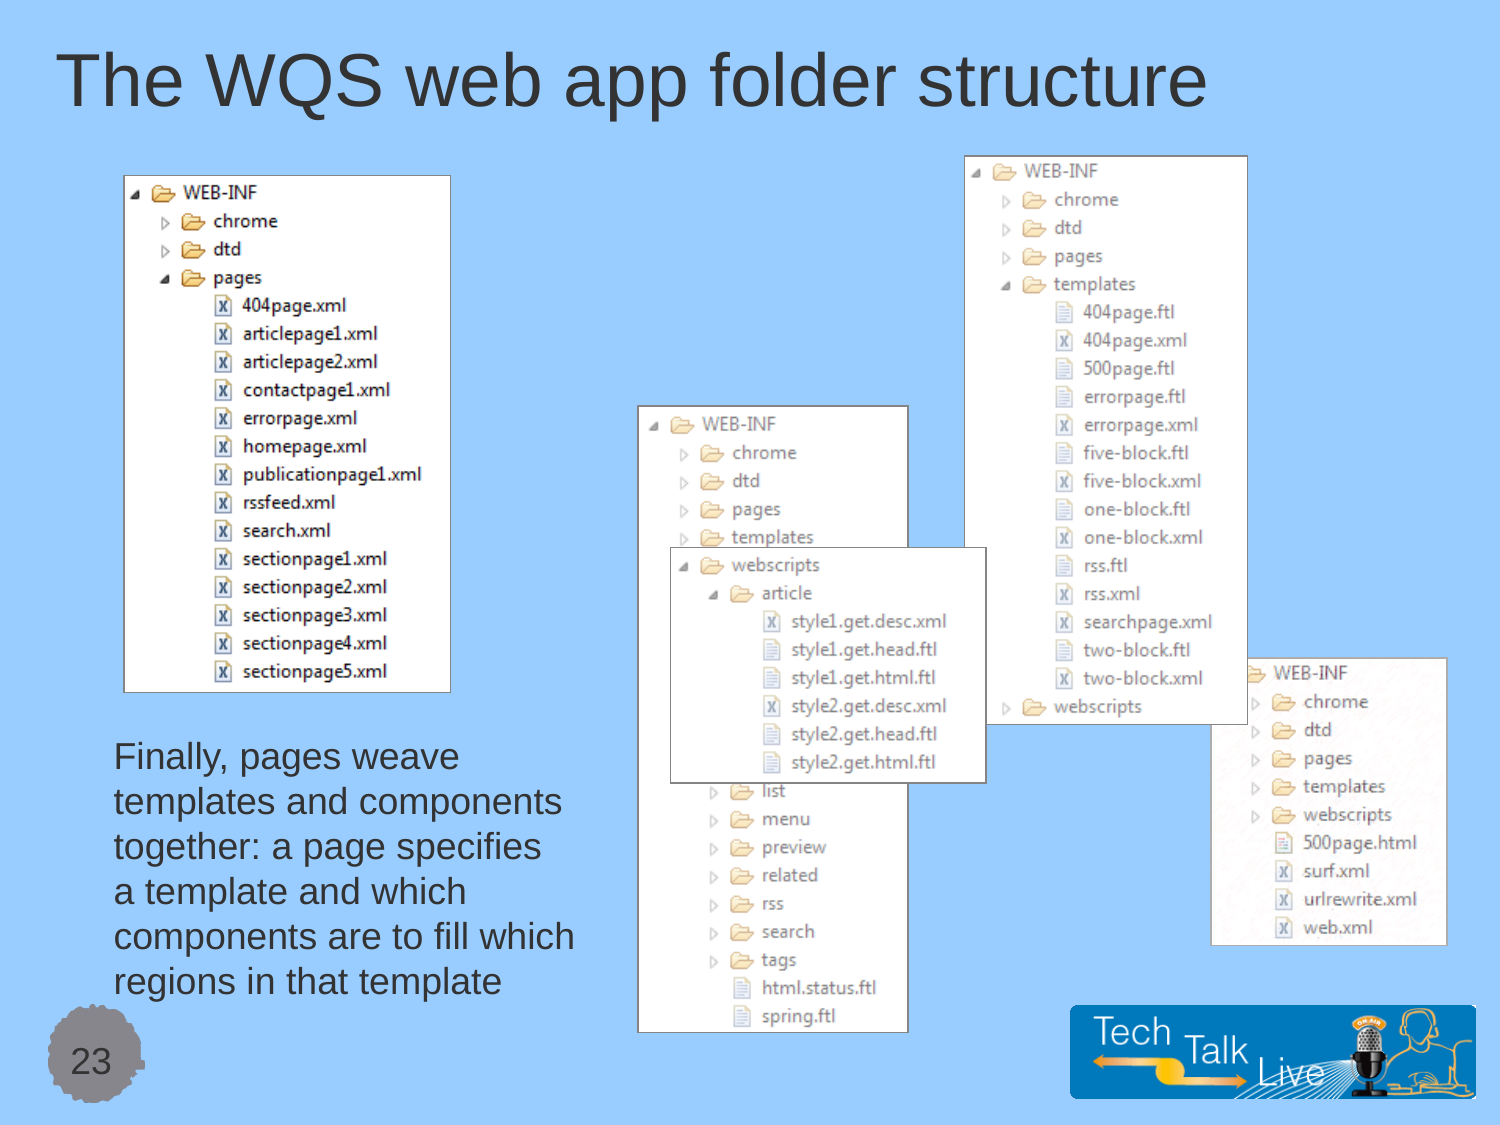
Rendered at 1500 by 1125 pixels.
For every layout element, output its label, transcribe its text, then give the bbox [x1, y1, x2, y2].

picture [48, 1004, 145, 1103]
picture [638, 406, 908, 1032]
picture [1069, 1005, 1476, 1099]
picture [124, 176, 450, 692]
picture [1211, 658, 1447, 945]
picture [671, 548, 986, 783]
title The WQS web app folder structure [40, 16, 1459, 228]
text_box Finally, pages weave templates and components together: a page specifies a template and which components are to fill which regions in that template [98, 717, 591, 1010]
picture [965, 156, 1247, 724]
slide_number <number> [55, 1022, 136, 1083]
